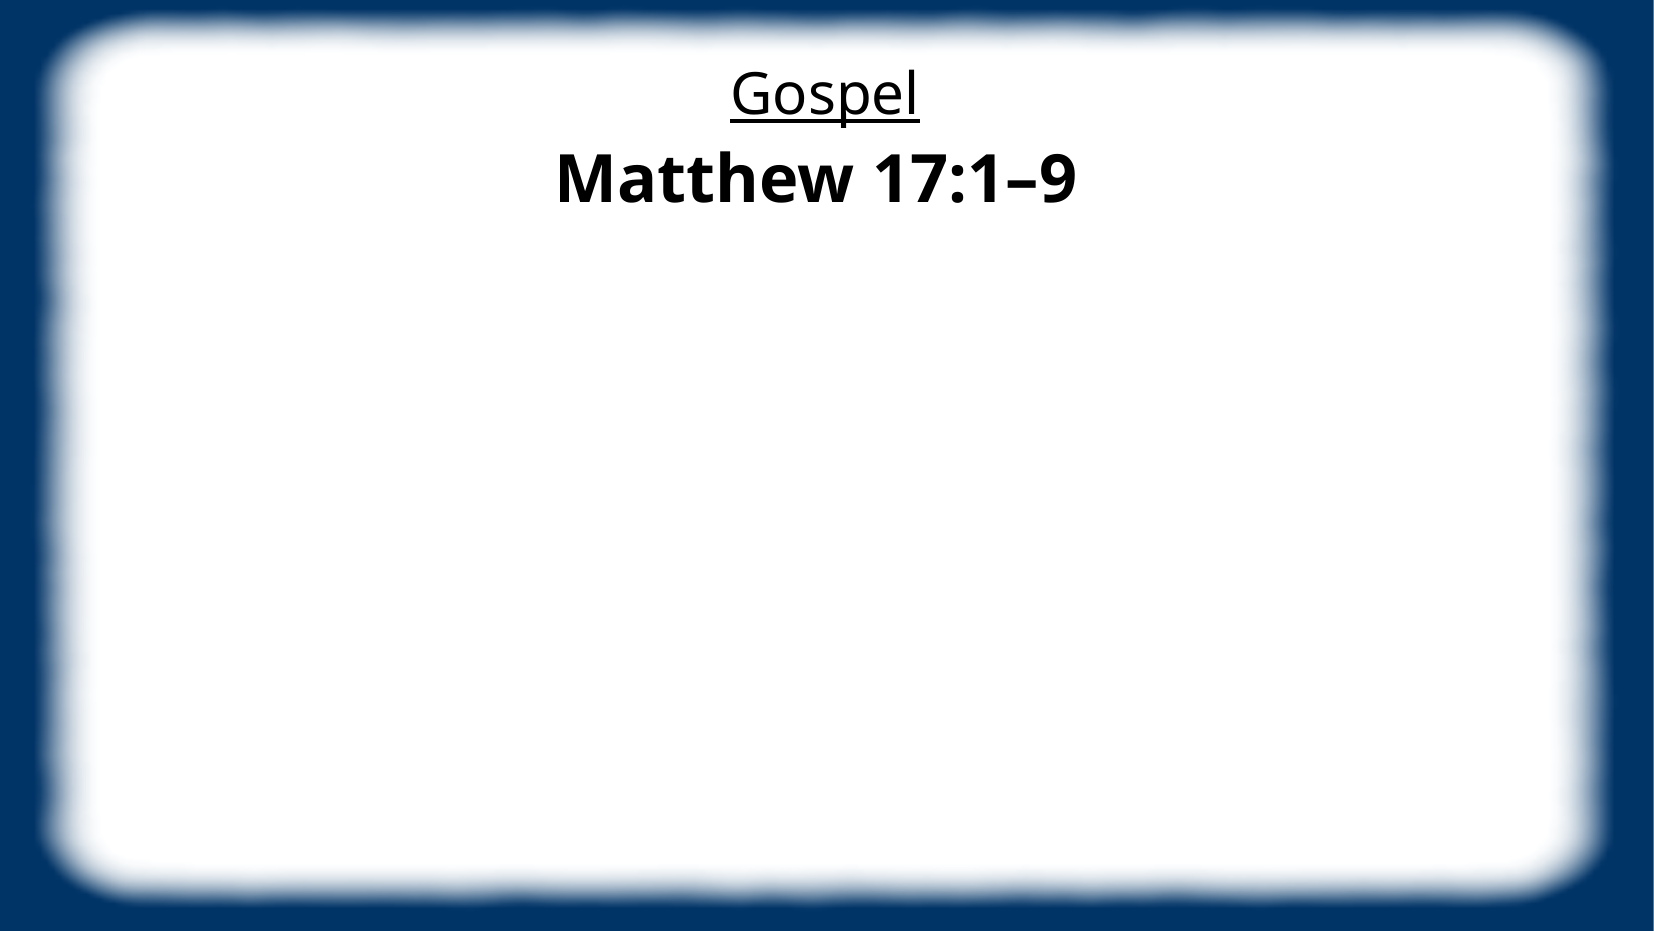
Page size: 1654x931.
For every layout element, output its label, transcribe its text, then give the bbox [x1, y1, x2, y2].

text_box Gospel Matthew 17:1–9 [90, 45, 1561, 226]
picture [0, 0, 1654, 931]
